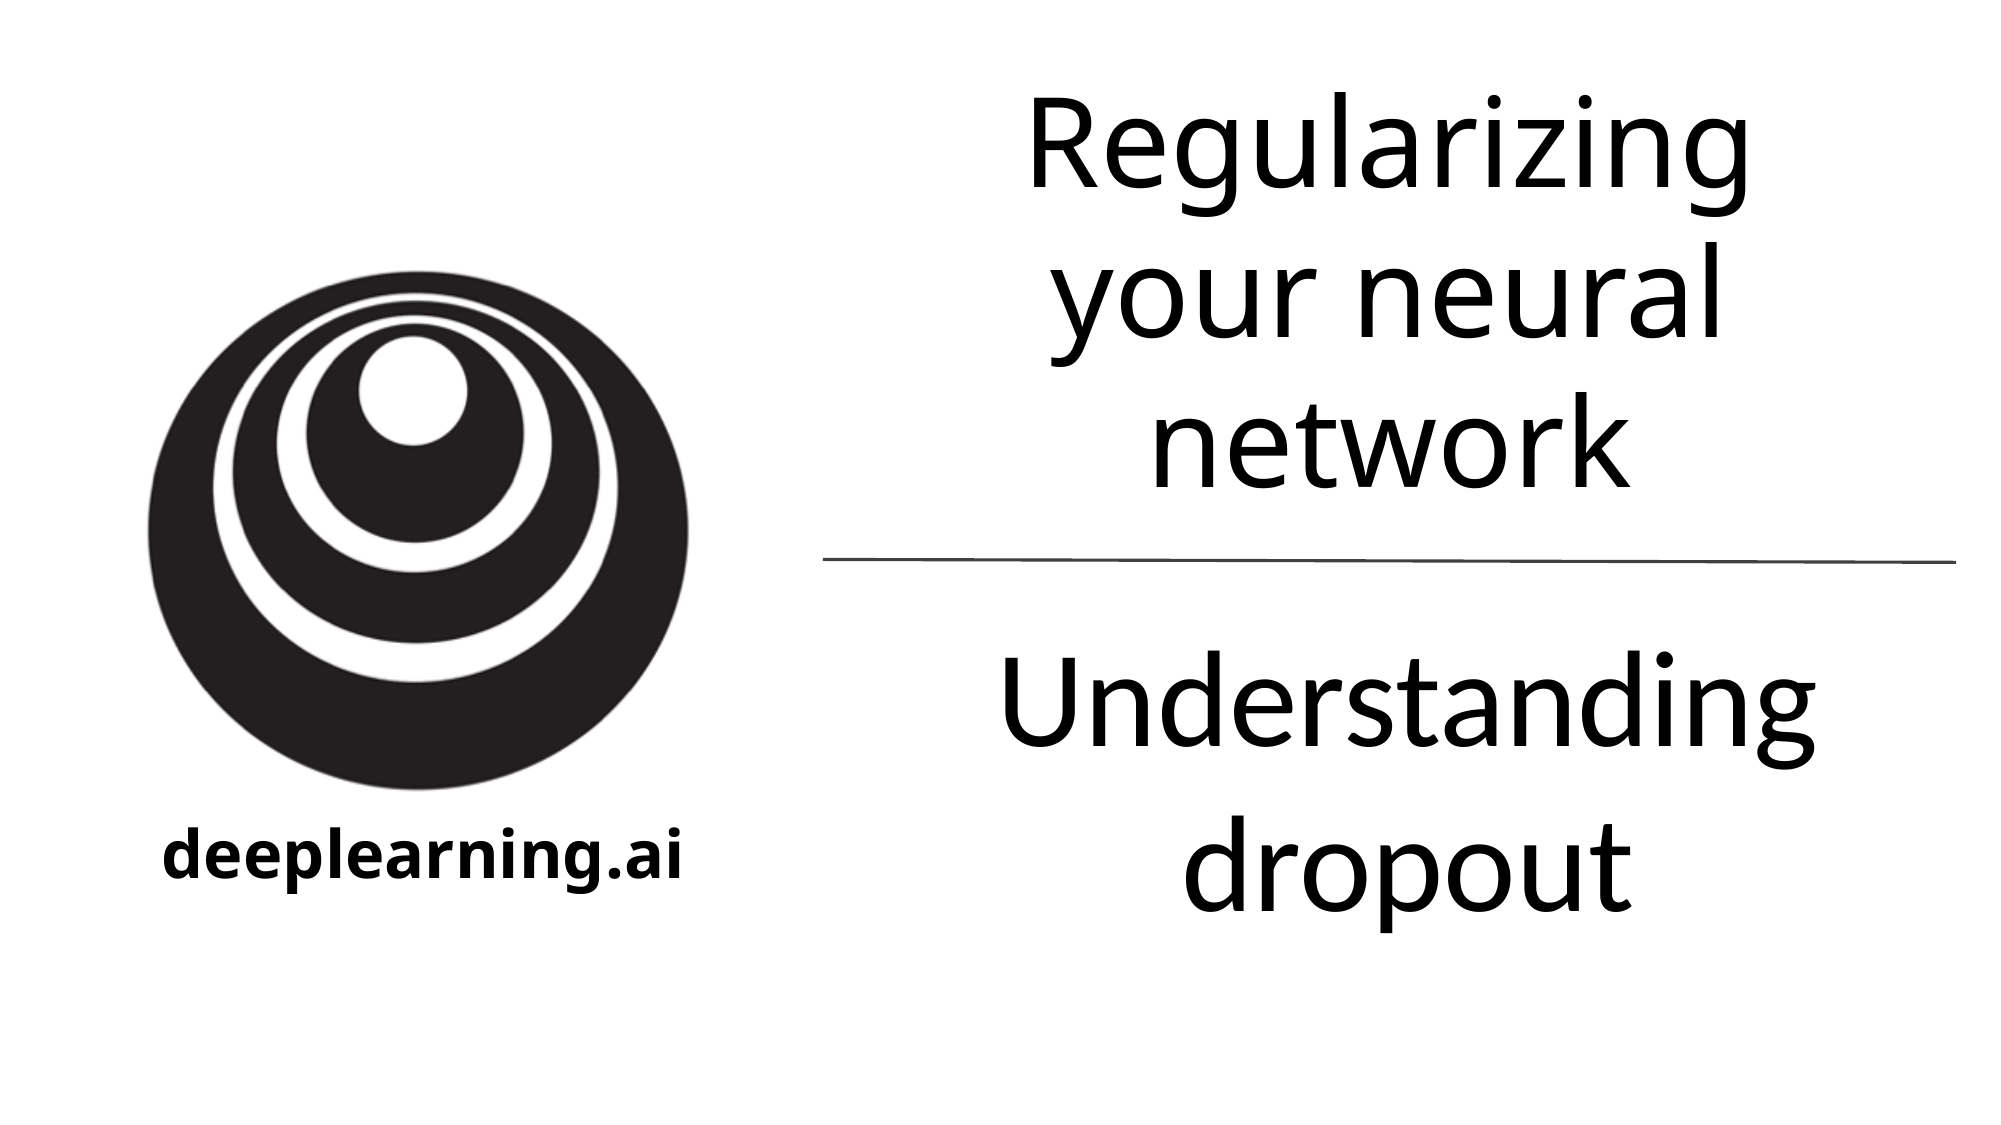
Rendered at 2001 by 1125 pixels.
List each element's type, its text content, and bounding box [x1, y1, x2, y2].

title Regularizing your neural network [929, 203, 1850, 521]
picture [108, 234, 739, 768]
text_box deeplearning.ai [56, 768, 790, 901]
text_box Understanding dropout [841, 601, 1975, 946]
